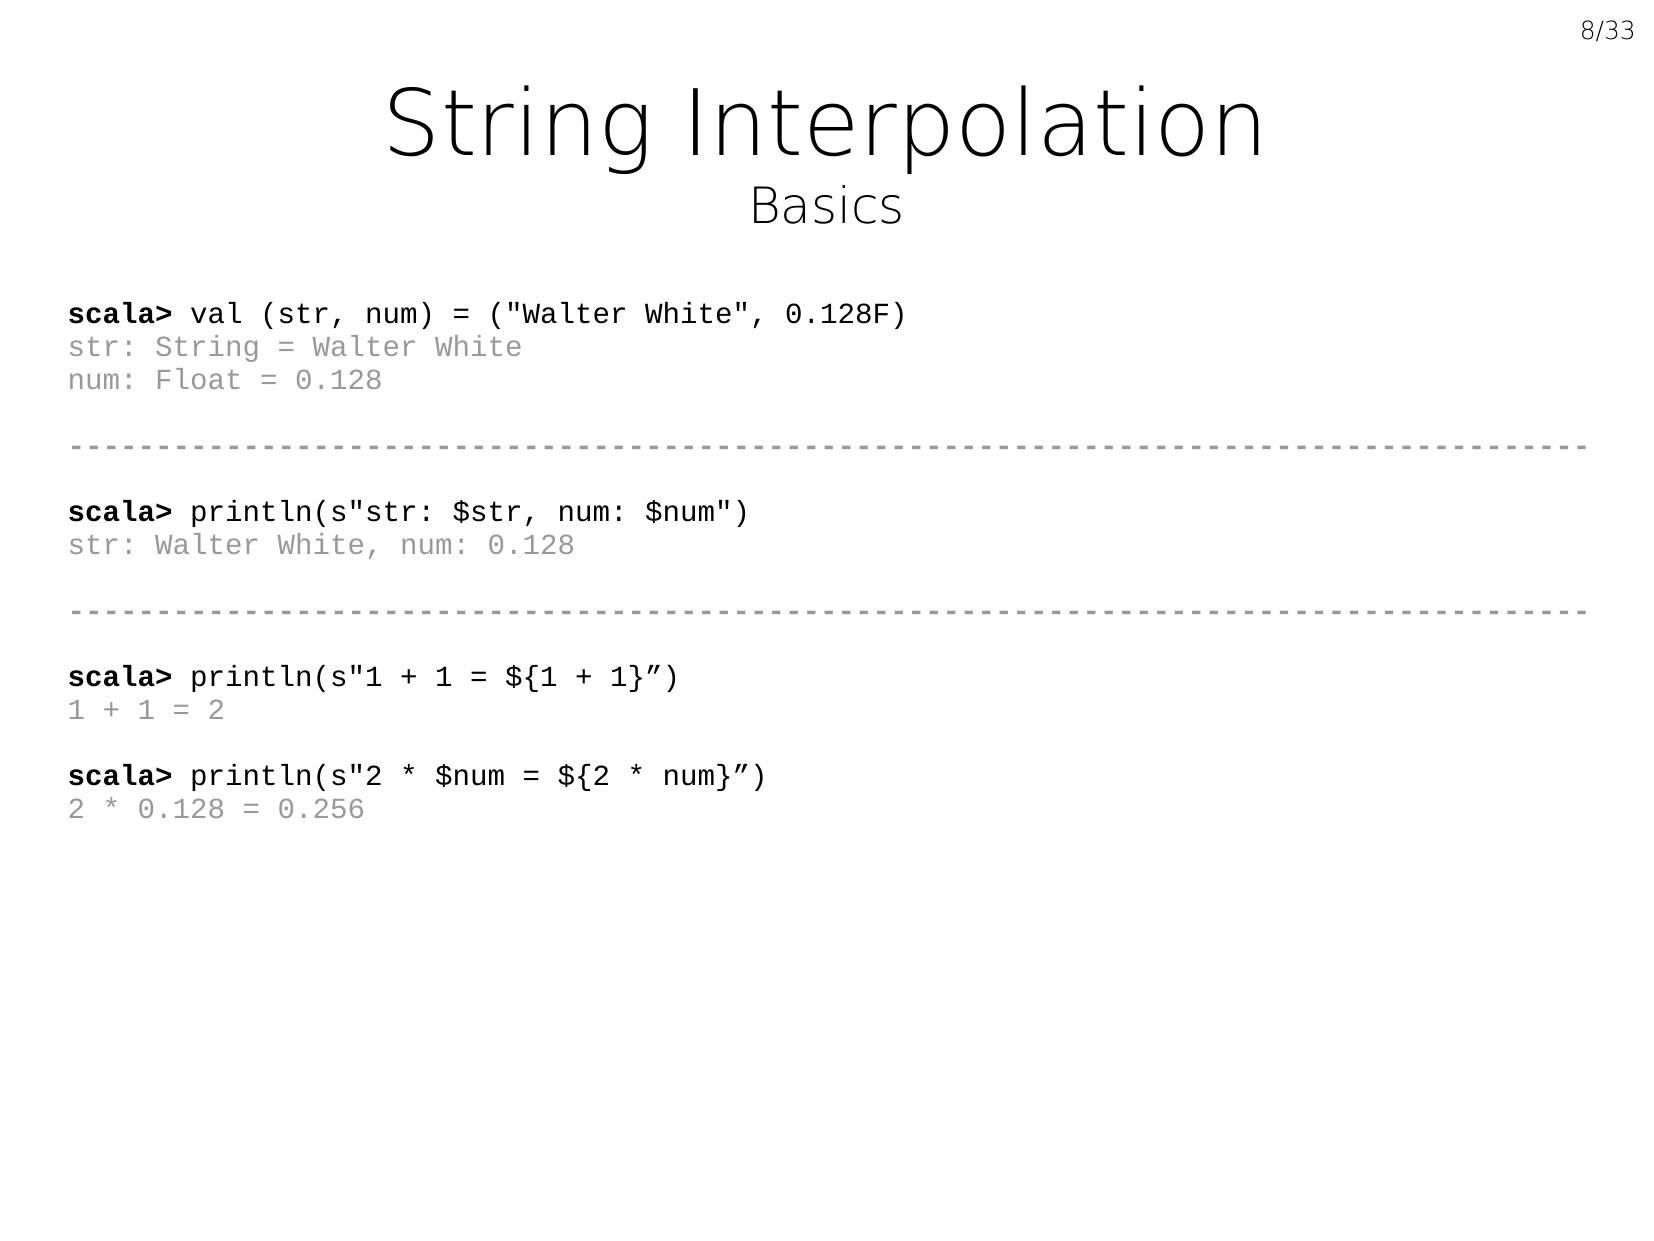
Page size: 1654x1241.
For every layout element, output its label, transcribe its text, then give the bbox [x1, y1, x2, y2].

text_box [195, 765, 225, 836]
text_box scala> val (str, num) = ("Walter White", 0.128F) str: String = Walter White num: Float = 0.128 --------------------------------------------------------------------------------------- scala> println(s"str: $str, num: $num") str: Walter White, num: 0.128 --------------------------------------------------------------------------------------- scala> println(s"1 + 1 = ${1 + 1}”) 1 + 1 = 2 scala> println(s"2 * $num = ${2 * num}”) 2 * 0.128 = 0.256 [52, 291, 1621, 1241]
title String Interpolation Basics [82, 49, 1571, 257]
